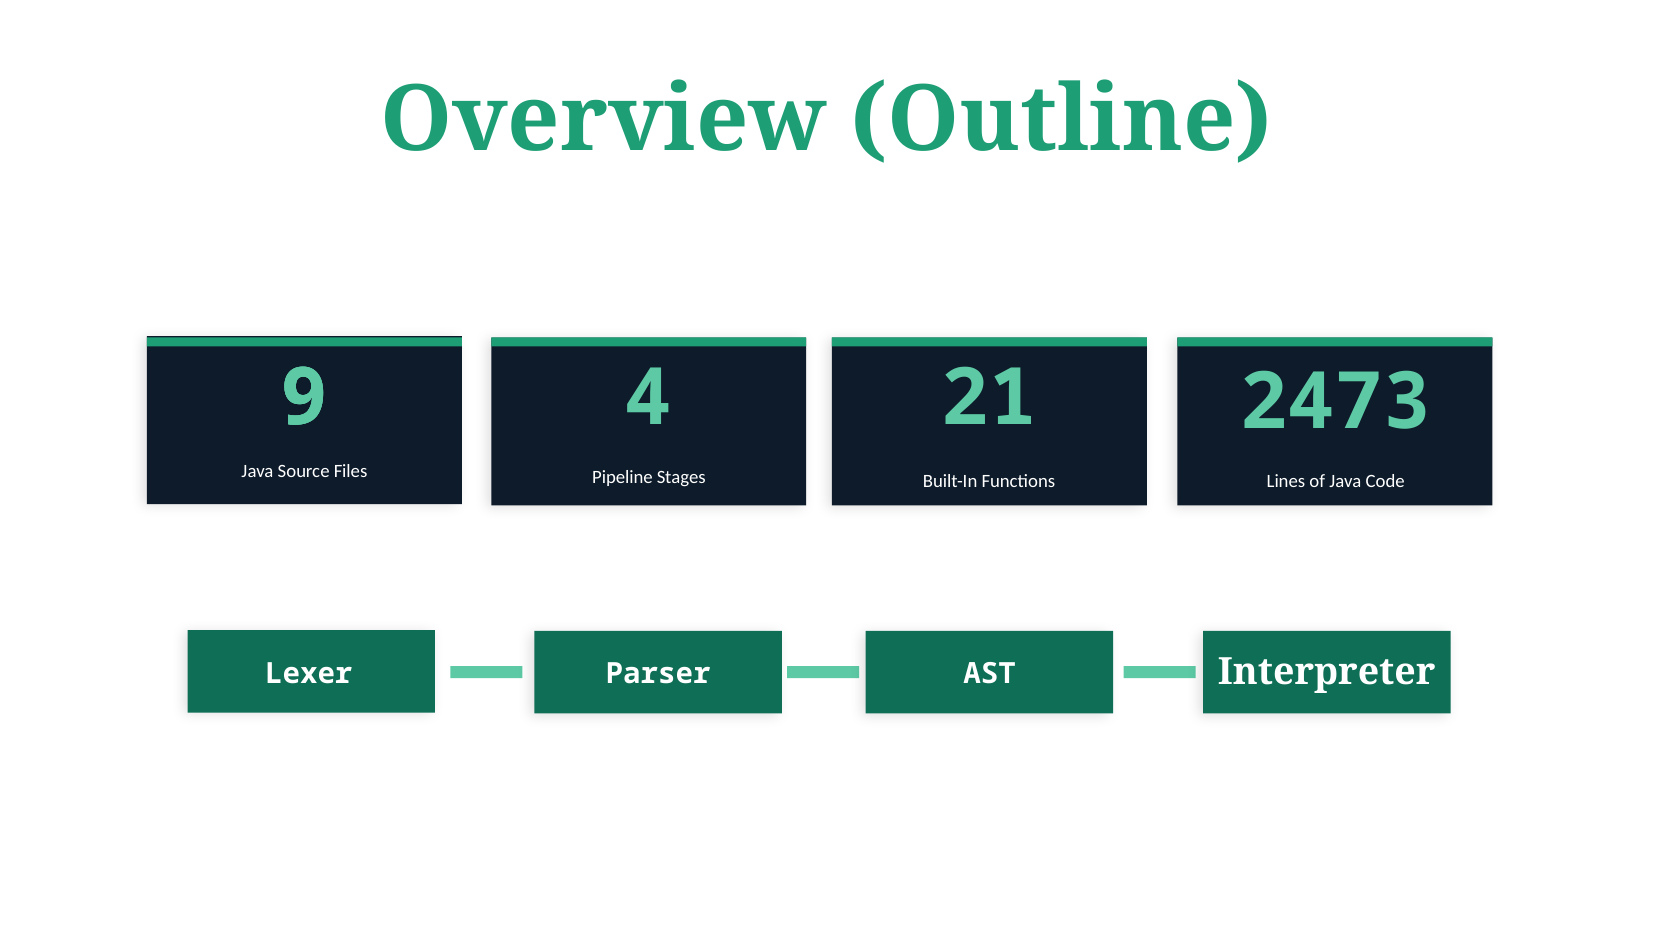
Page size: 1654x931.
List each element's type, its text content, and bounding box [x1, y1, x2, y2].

text_box [1177, 337, 1493, 506]
text_box [831, 440, 1147, 449]
title Overview (Outline) [82, 37, 1571, 193]
text_box [450, 666, 523, 679]
text_box 21 [831, 346, 1147, 440]
text_box [1203, 630, 1451, 636]
text_box [146, 497, 462, 505]
text_box Java Source Files [146, 440, 462, 497]
text_box Lexer [185, 630, 433, 714]
text_box 9 [146, 346, 462, 440]
text_box Pipeline Stages [491, 445, 807, 503]
text_box [831, 337, 1147, 346]
text_box Built-In Functions [831, 449, 1147, 507]
text_box [491, 440, 807, 445]
text_box Parser [534, 630, 782, 714]
text_box 4 [491, 346, 807, 440]
text_box [1123, 666, 1196, 679]
text_box Interpreter [1203, 636, 1451, 720]
text_box 2473 [1178, 350, 1494, 444]
text_box [787, 666, 860, 679]
subtitle [82, 217, 1571, 758]
text_box [146, 336, 462, 346]
text_box AST [865, 630, 1114, 714]
text_box [491, 337, 807, 346]
text_box Lines of Java Code [1178, 449, 1494, 507]
